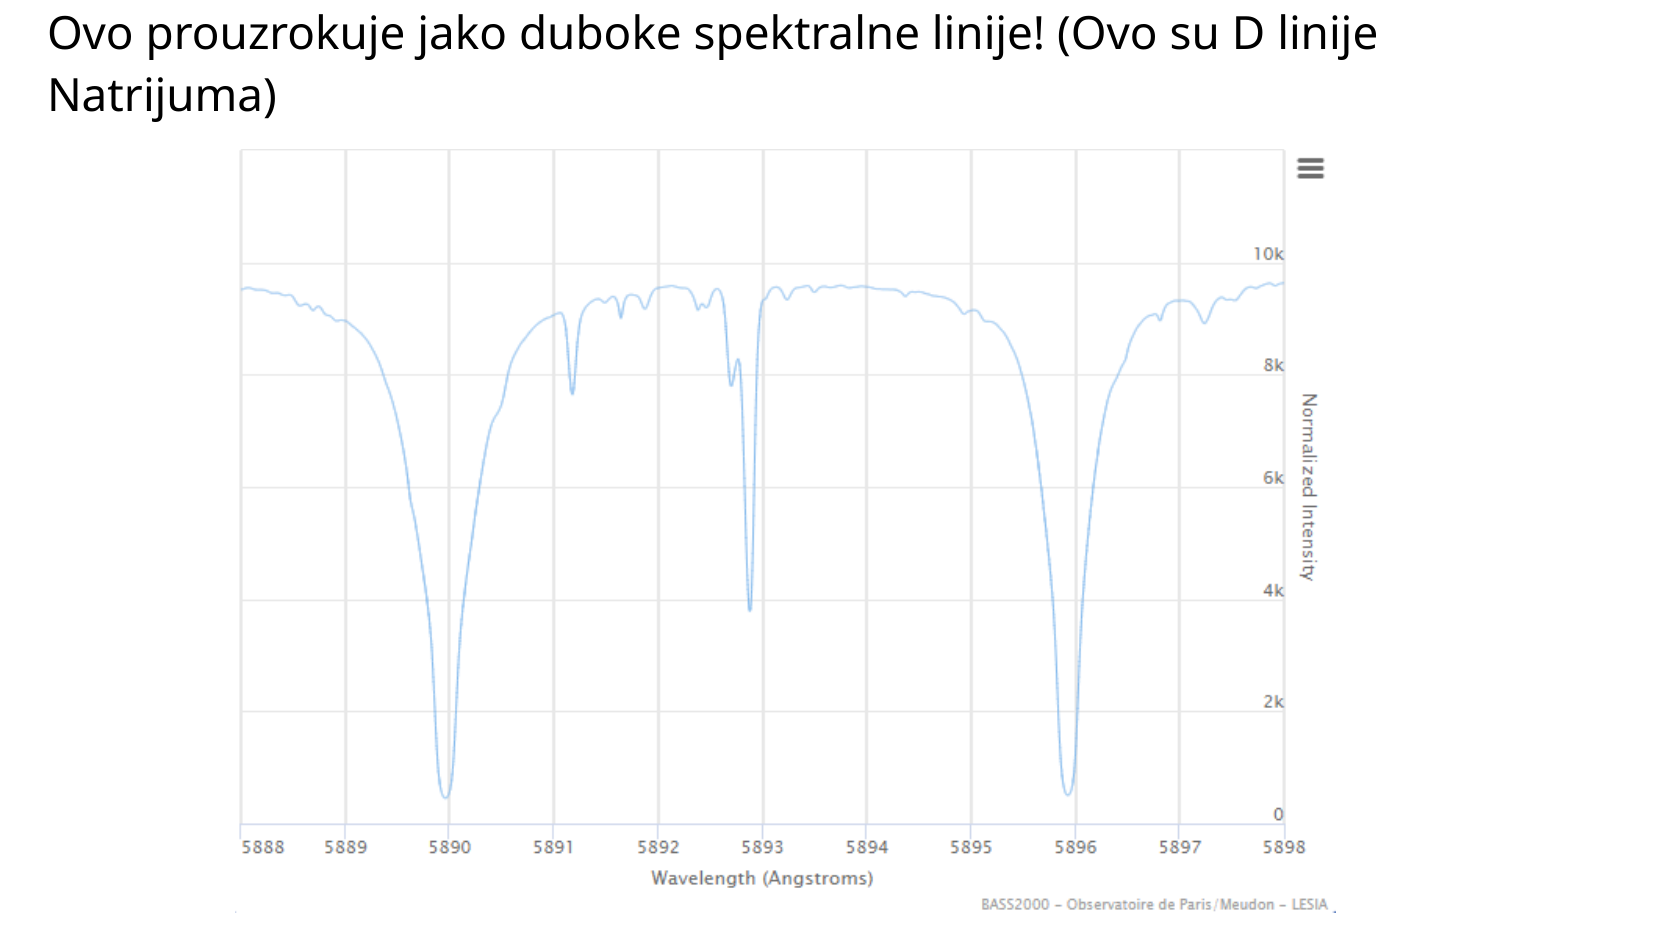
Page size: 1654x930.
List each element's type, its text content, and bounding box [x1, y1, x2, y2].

title Ovo prouzrokuje jako duboke spektralne linije! (Ovo su D linije Natrijuma) [47, 13, 1612, 113]
picture [235, 149, 1336, 913]
